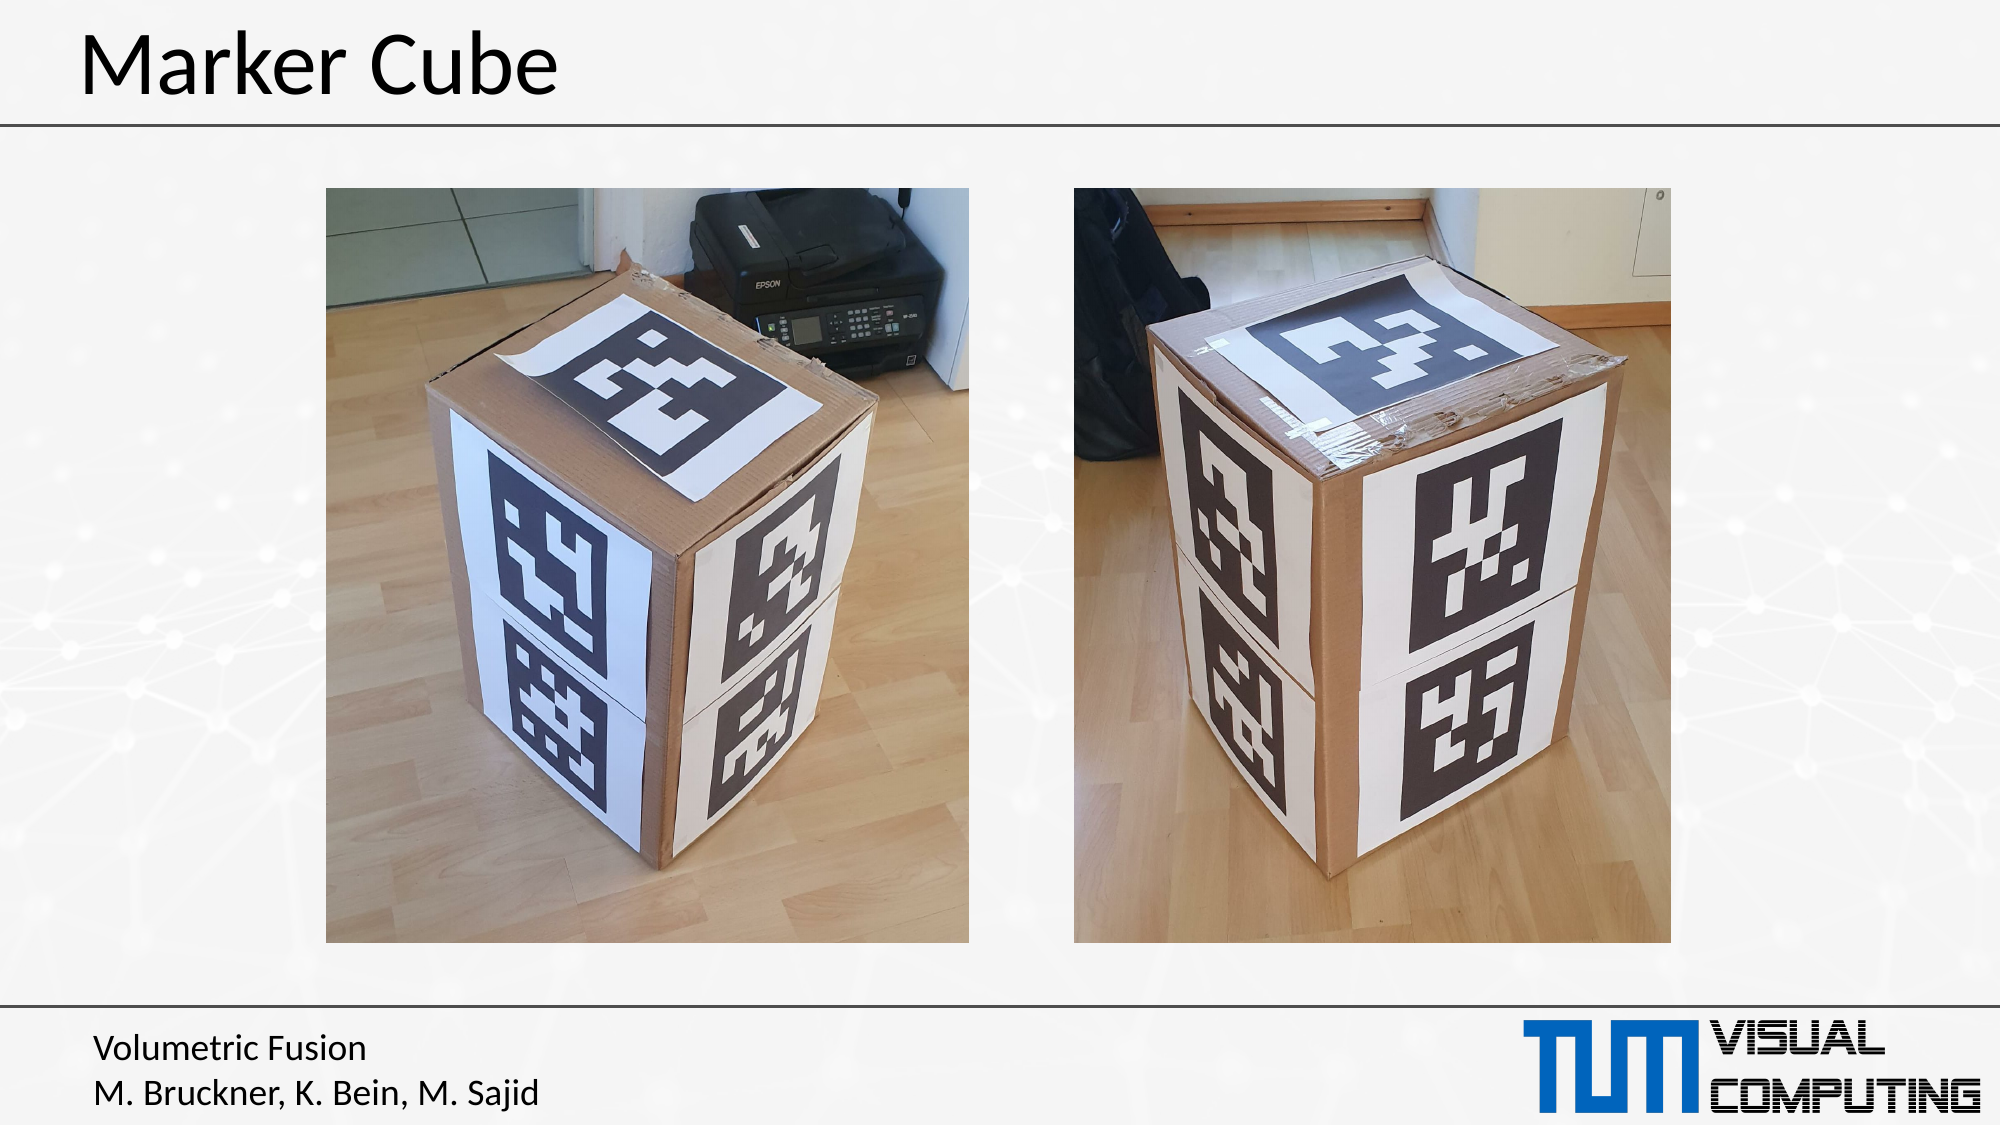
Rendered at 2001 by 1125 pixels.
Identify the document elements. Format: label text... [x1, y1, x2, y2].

picture [1523, 1018, 1983, 1117]
title Marker Cube [78, 0, 1510, 143]
picture [326, 188, 969, 943]
picture [1074, 188, 1671, 943]
